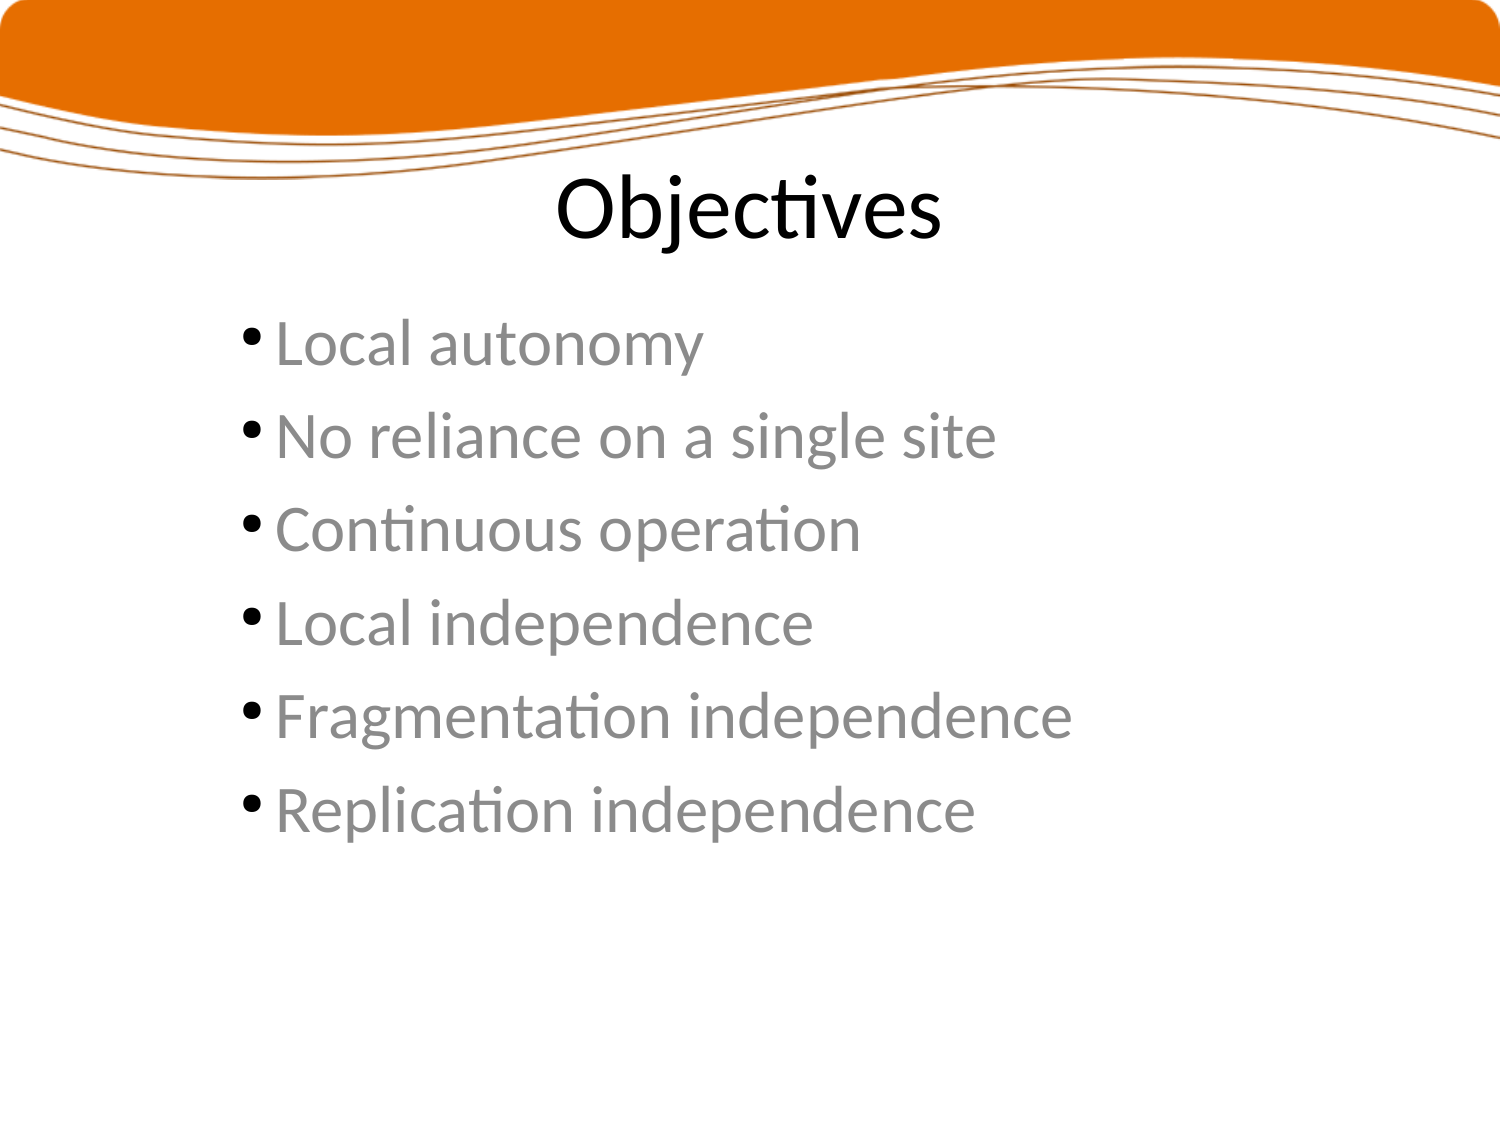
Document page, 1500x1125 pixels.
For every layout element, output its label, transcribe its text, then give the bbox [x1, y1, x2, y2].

subtitle Local autonomy No reliance on a single site Continuous operation Local independence Fragmentation independence Replication independence [225, 290, 1275, 988]
picture [0, 0, 1500, 180]
title Objectives [75, 125, 1425, 279]
